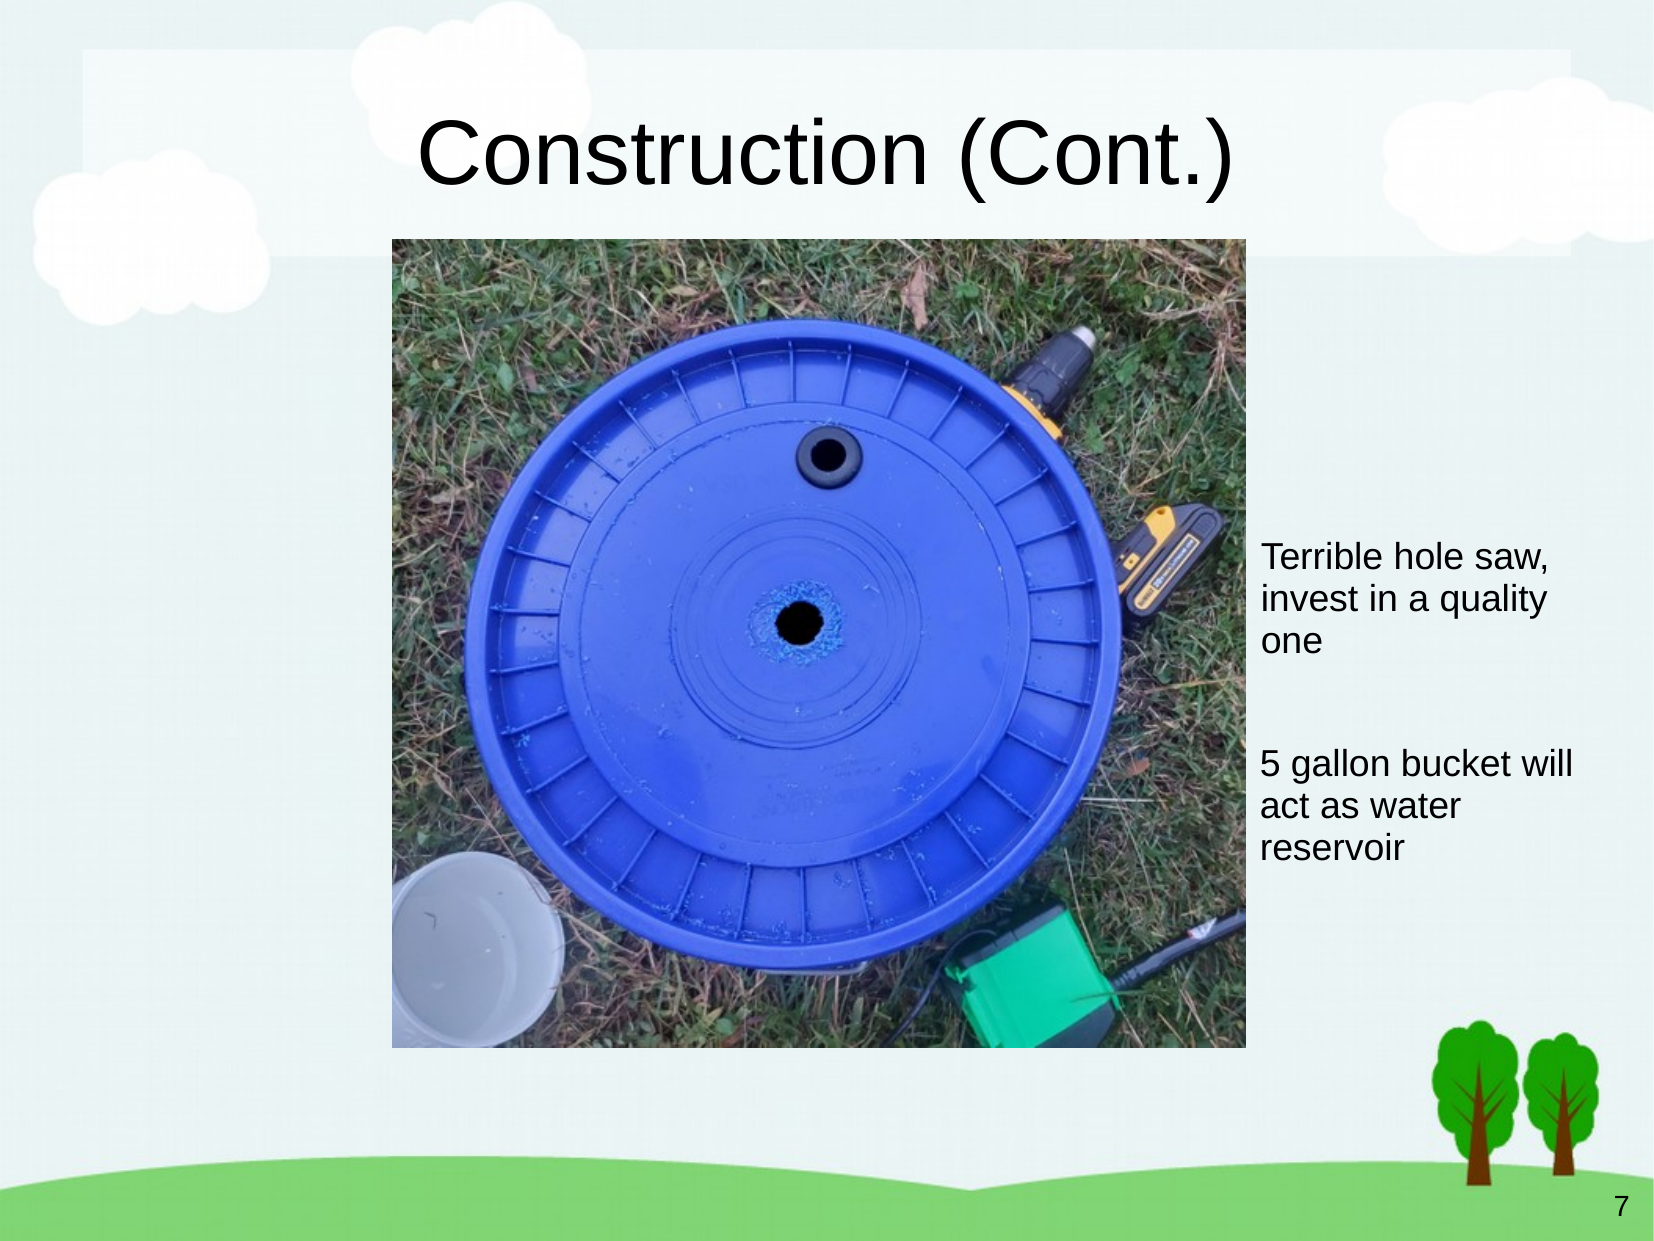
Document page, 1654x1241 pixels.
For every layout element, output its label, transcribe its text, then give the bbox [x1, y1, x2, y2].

text_box 5 gallon bucket will act as water reservoir [1245, 735, 1591, 876]
title Construction (Cont.) [82, 49, 1571, 257]
picture [0, 0, 1654, 1241]
text_box Terrible hole saw, invest in a quality one [1246, 528, 1621, 669]
